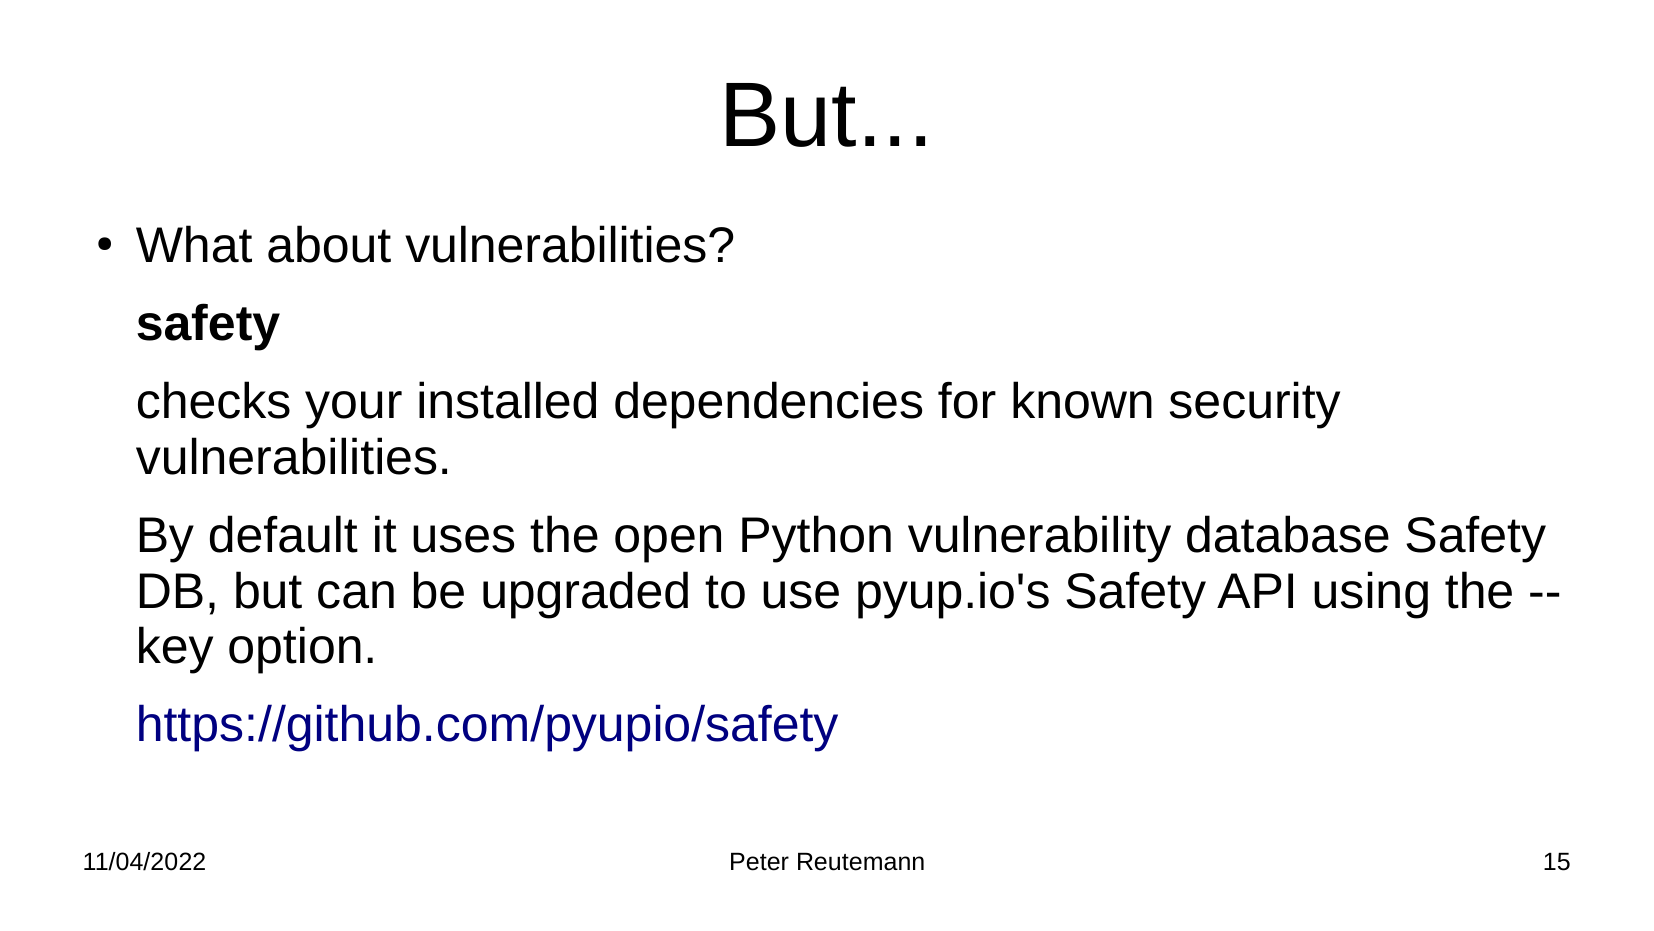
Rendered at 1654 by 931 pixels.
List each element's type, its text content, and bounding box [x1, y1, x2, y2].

title But... [82, 37, 1571, 193]
list What about vulnerabilities? safety checks your installed dependencies for known security vulnerabilities. By default it uses the open Python vulnerability database Safety DB, but can be upgraded to use pyup.io's Safety API using the --key option. https://github.com/pyupio/safety [82, 217, 1571, 758]
